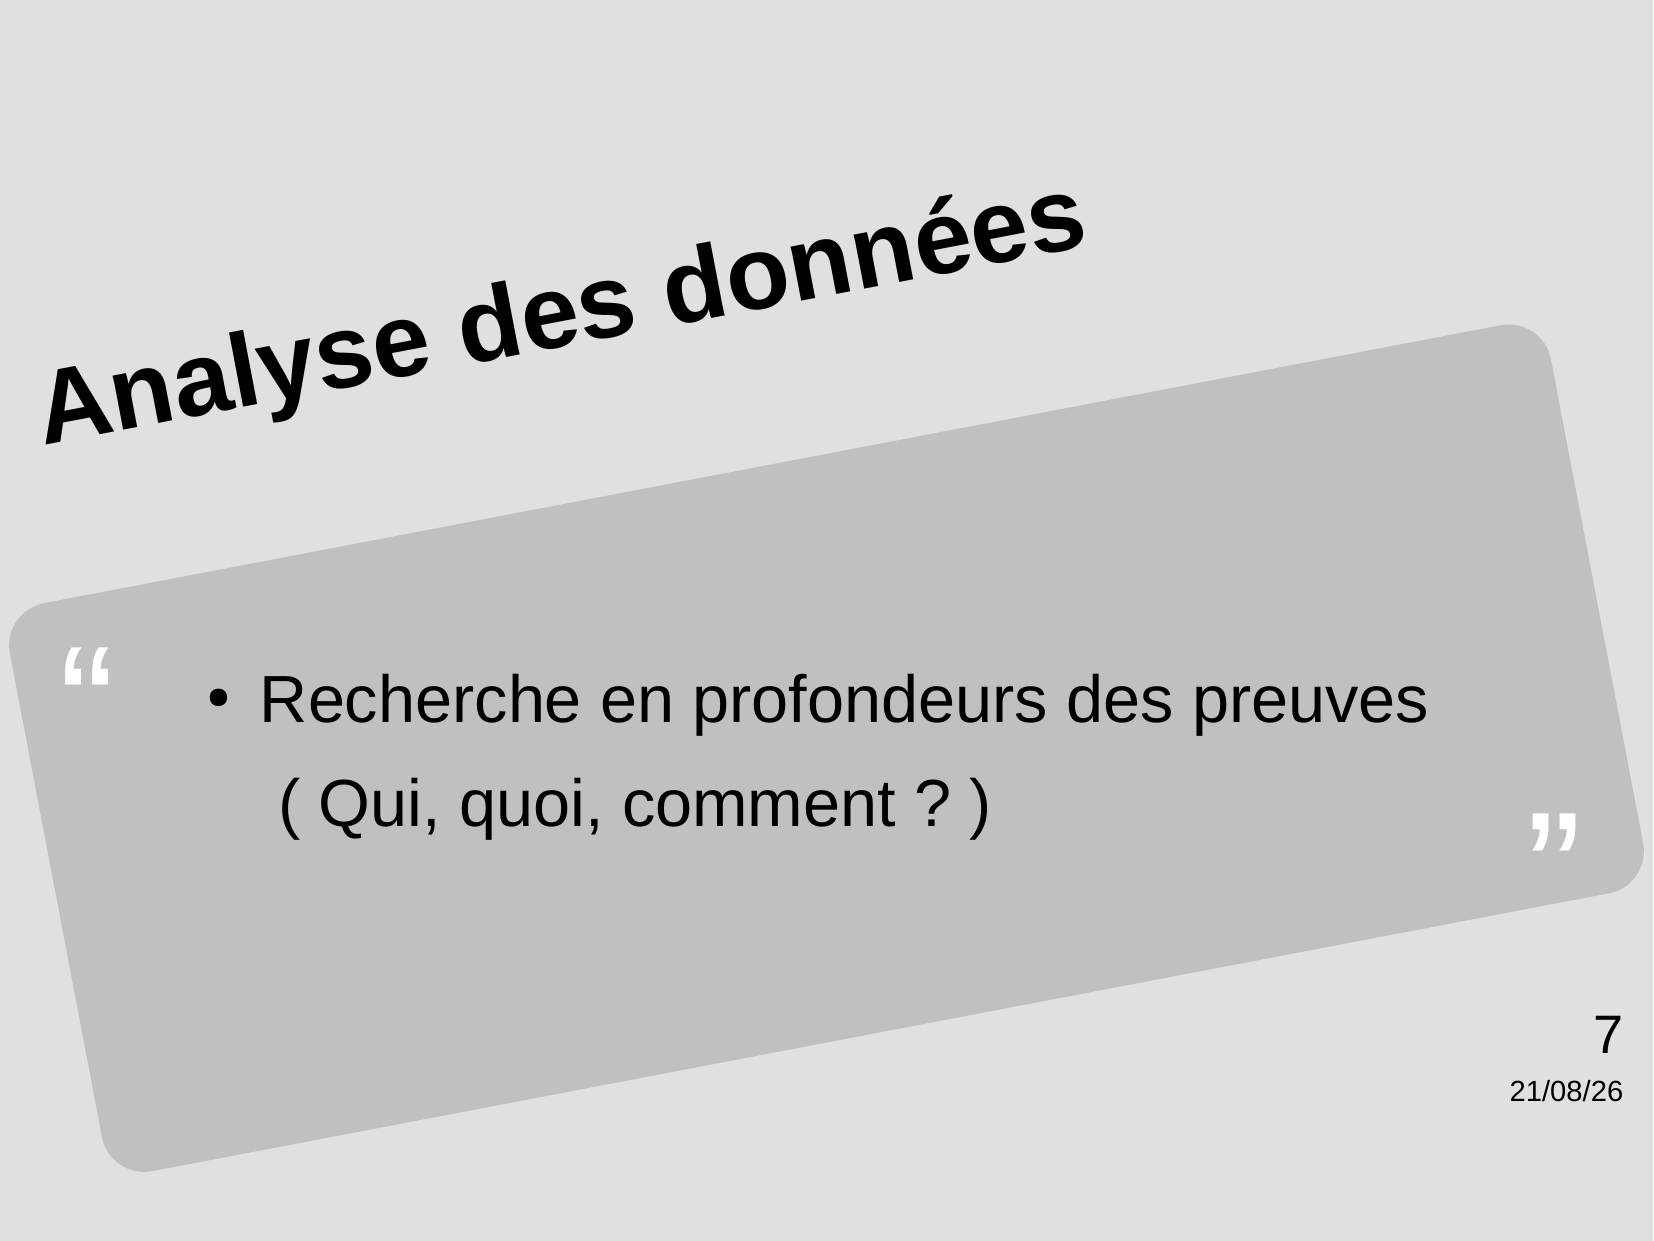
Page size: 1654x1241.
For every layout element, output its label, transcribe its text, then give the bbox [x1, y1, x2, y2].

list Recherche en profondeurs des preuves ( Qui, quoi, comment ? ) [188, 662, 1644, 1134]
title Analyse des données [16, 29, 1518, 512]
